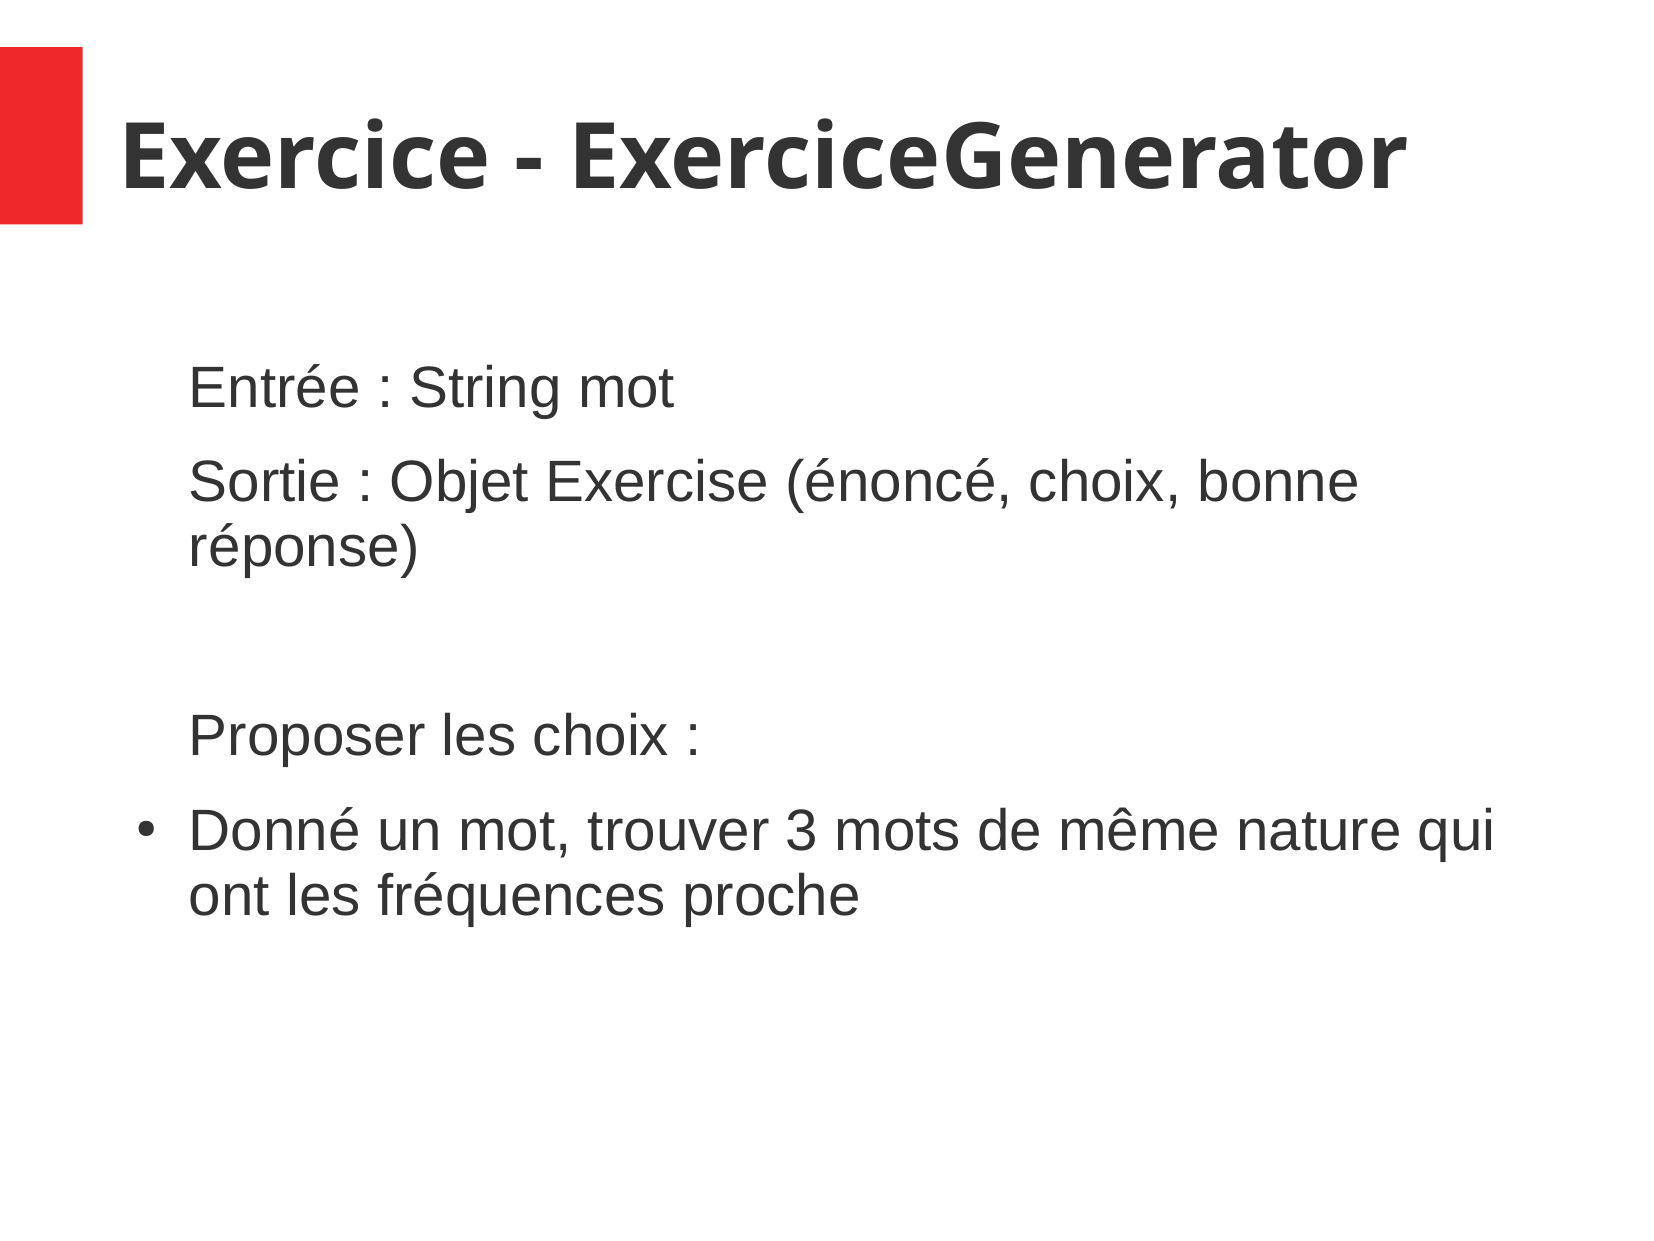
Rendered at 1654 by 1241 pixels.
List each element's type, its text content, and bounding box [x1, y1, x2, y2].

title Exercice - ExerciceGenerator [118, 45, 1571, 260]
list Entrée : String mot Sortie : Objet Exercise (énoncé, choix, bonne réponse) Proposer les choix : Donné un mot, trouver 3 mots de même nature qui ont les fréquences proche [118, 354, 1536, 1074]
